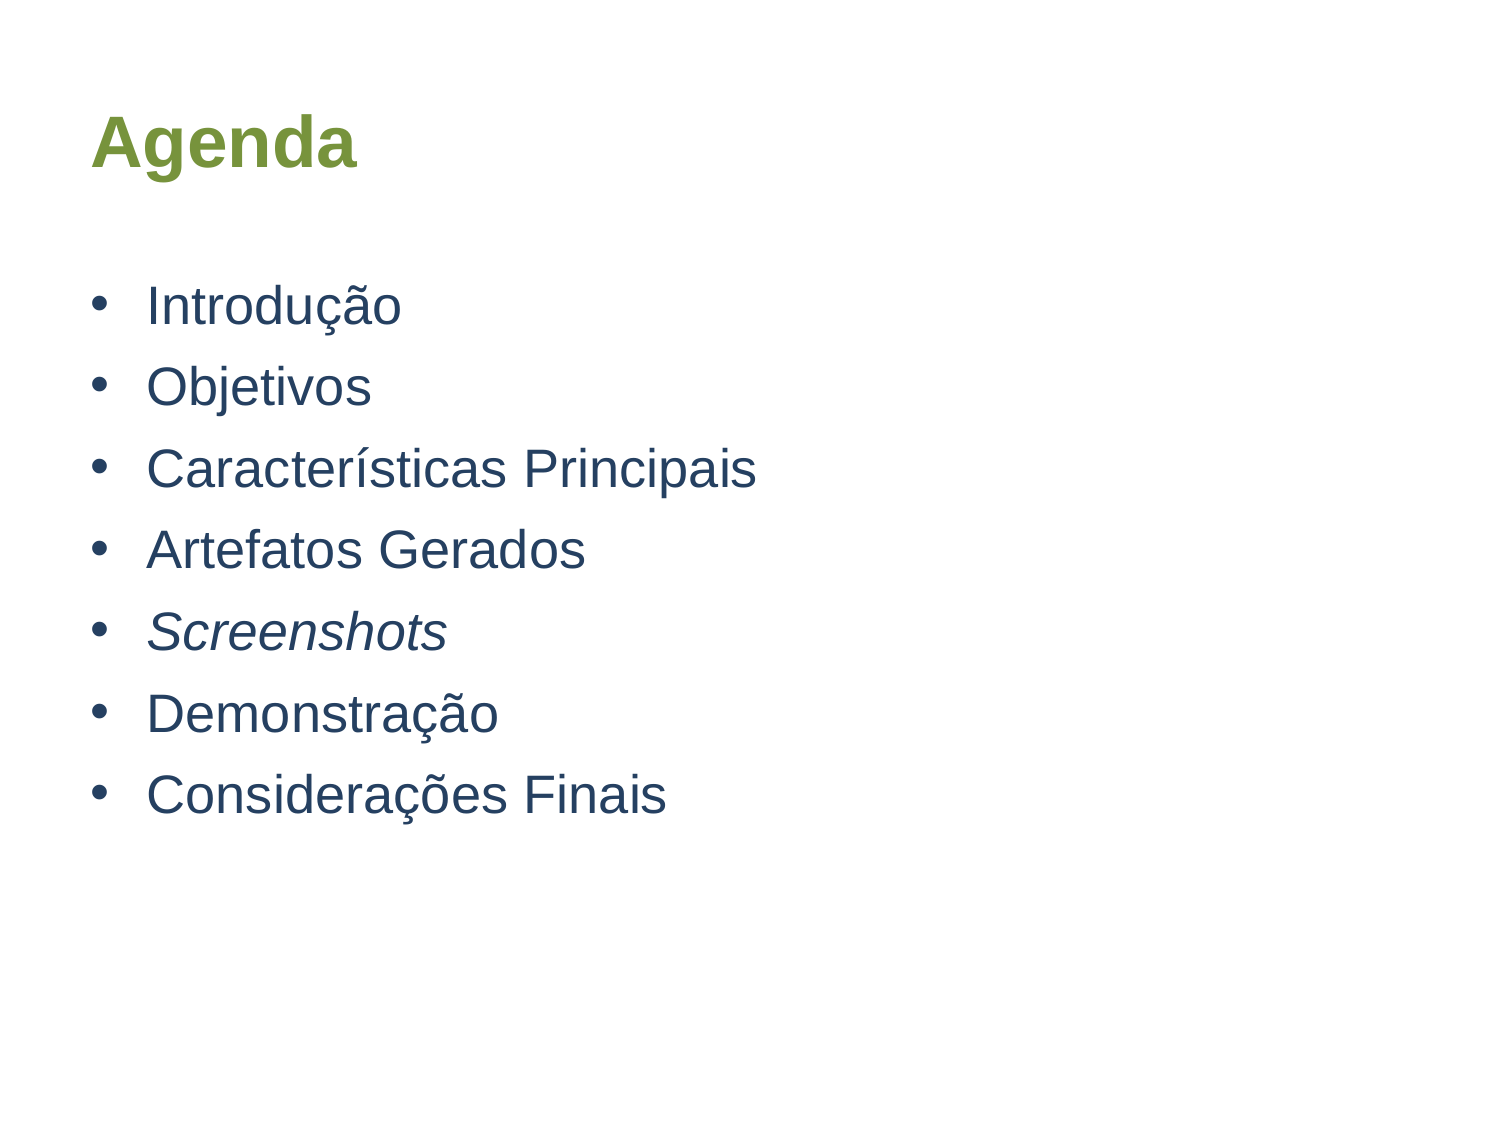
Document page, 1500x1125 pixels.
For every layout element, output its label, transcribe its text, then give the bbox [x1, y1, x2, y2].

list Introdução Objetivos Características Principais Artefatos Gerados Screenshots Demonstração Considerações Finais [75, 262, 1425, 1005]
title Agenda [75, 45, 1425, 233]
